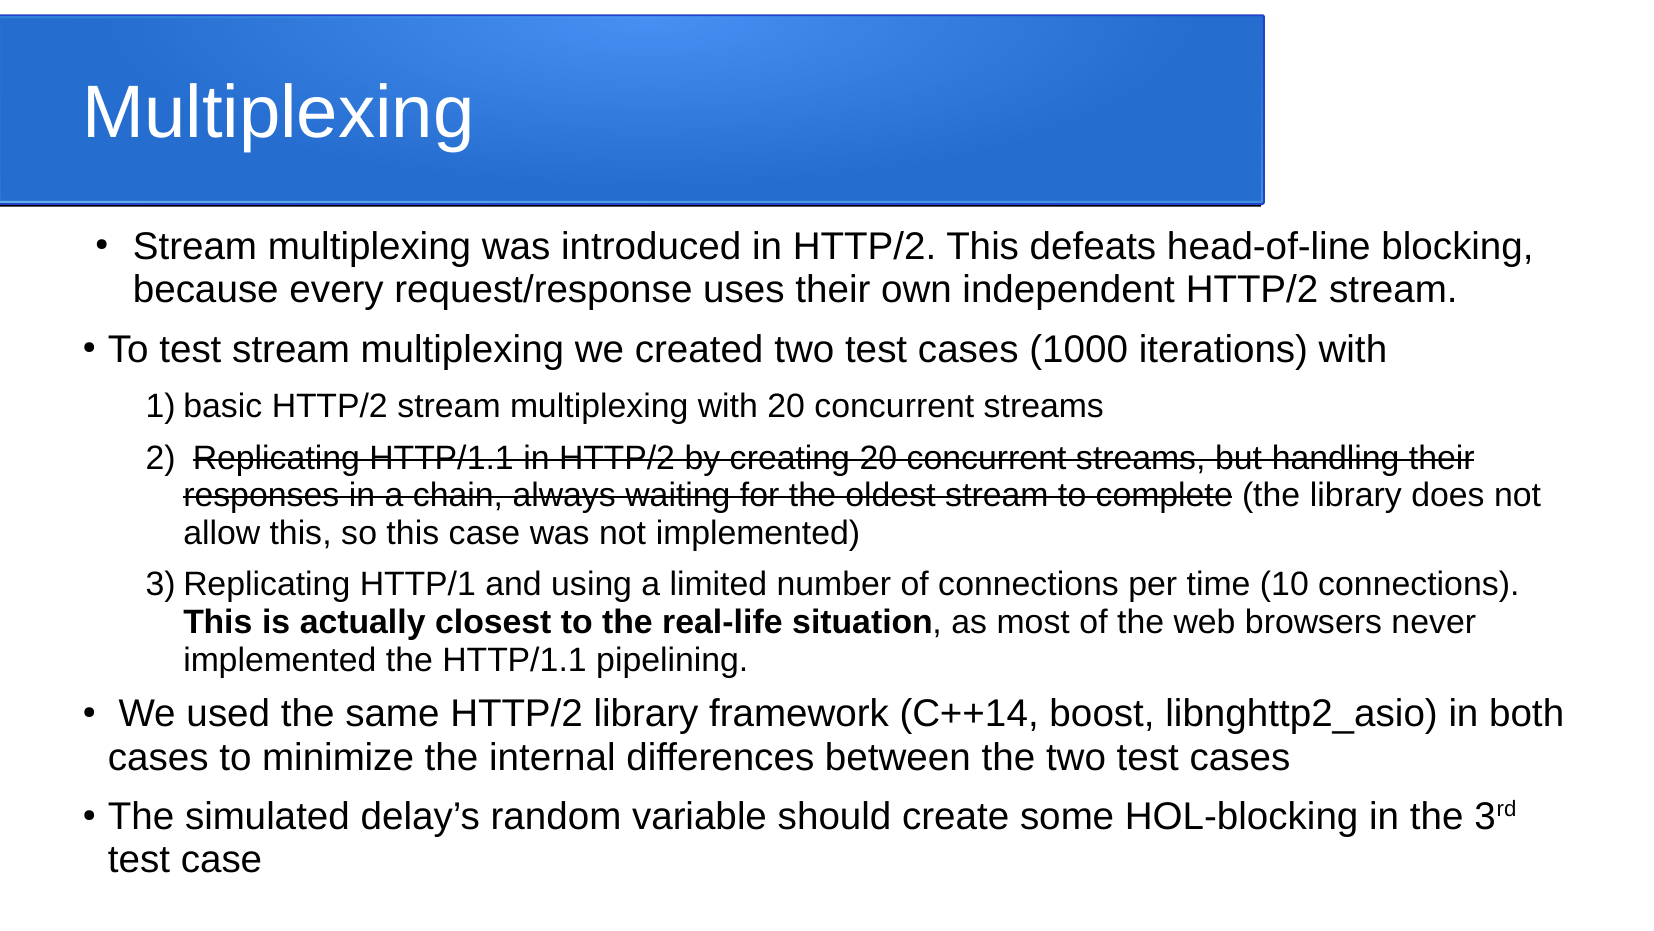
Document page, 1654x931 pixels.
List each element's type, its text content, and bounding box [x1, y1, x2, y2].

title Multiplexing [82, 35, 1235, 189]
list Stream multiplexing was introduced in HTTP/2. This defeats head-of-line blocking, because every request/response uses their own independent HTTP/2 stream. To test stream multiplexing we created two test cases (1000 iterations) with basic HTTP/2 stream multiplexing with 20 concurrent streams Replicating HTTP/1.1 in HTTP/2 by creating 20 concurrent streams, but handling their responses in a chain, always waiting for the oldest stream to complete (the library does not allow this, so this case was not implemented) Replicating HTTP/1 and using a limited number of connections per time (10 connections). This is actually closest to the real-life situation, as most of the web browsers never implemented the HTTP/1.1 pipelining. We used the same HTTP/2 library framework (C++14, boost, libnghttp2_asio) in both cases to minimize the internal differences between the two test cases The simulated delay’s random variable should create some HOL-blocking in the 3rd test case [82, 224, 1571, 886]
